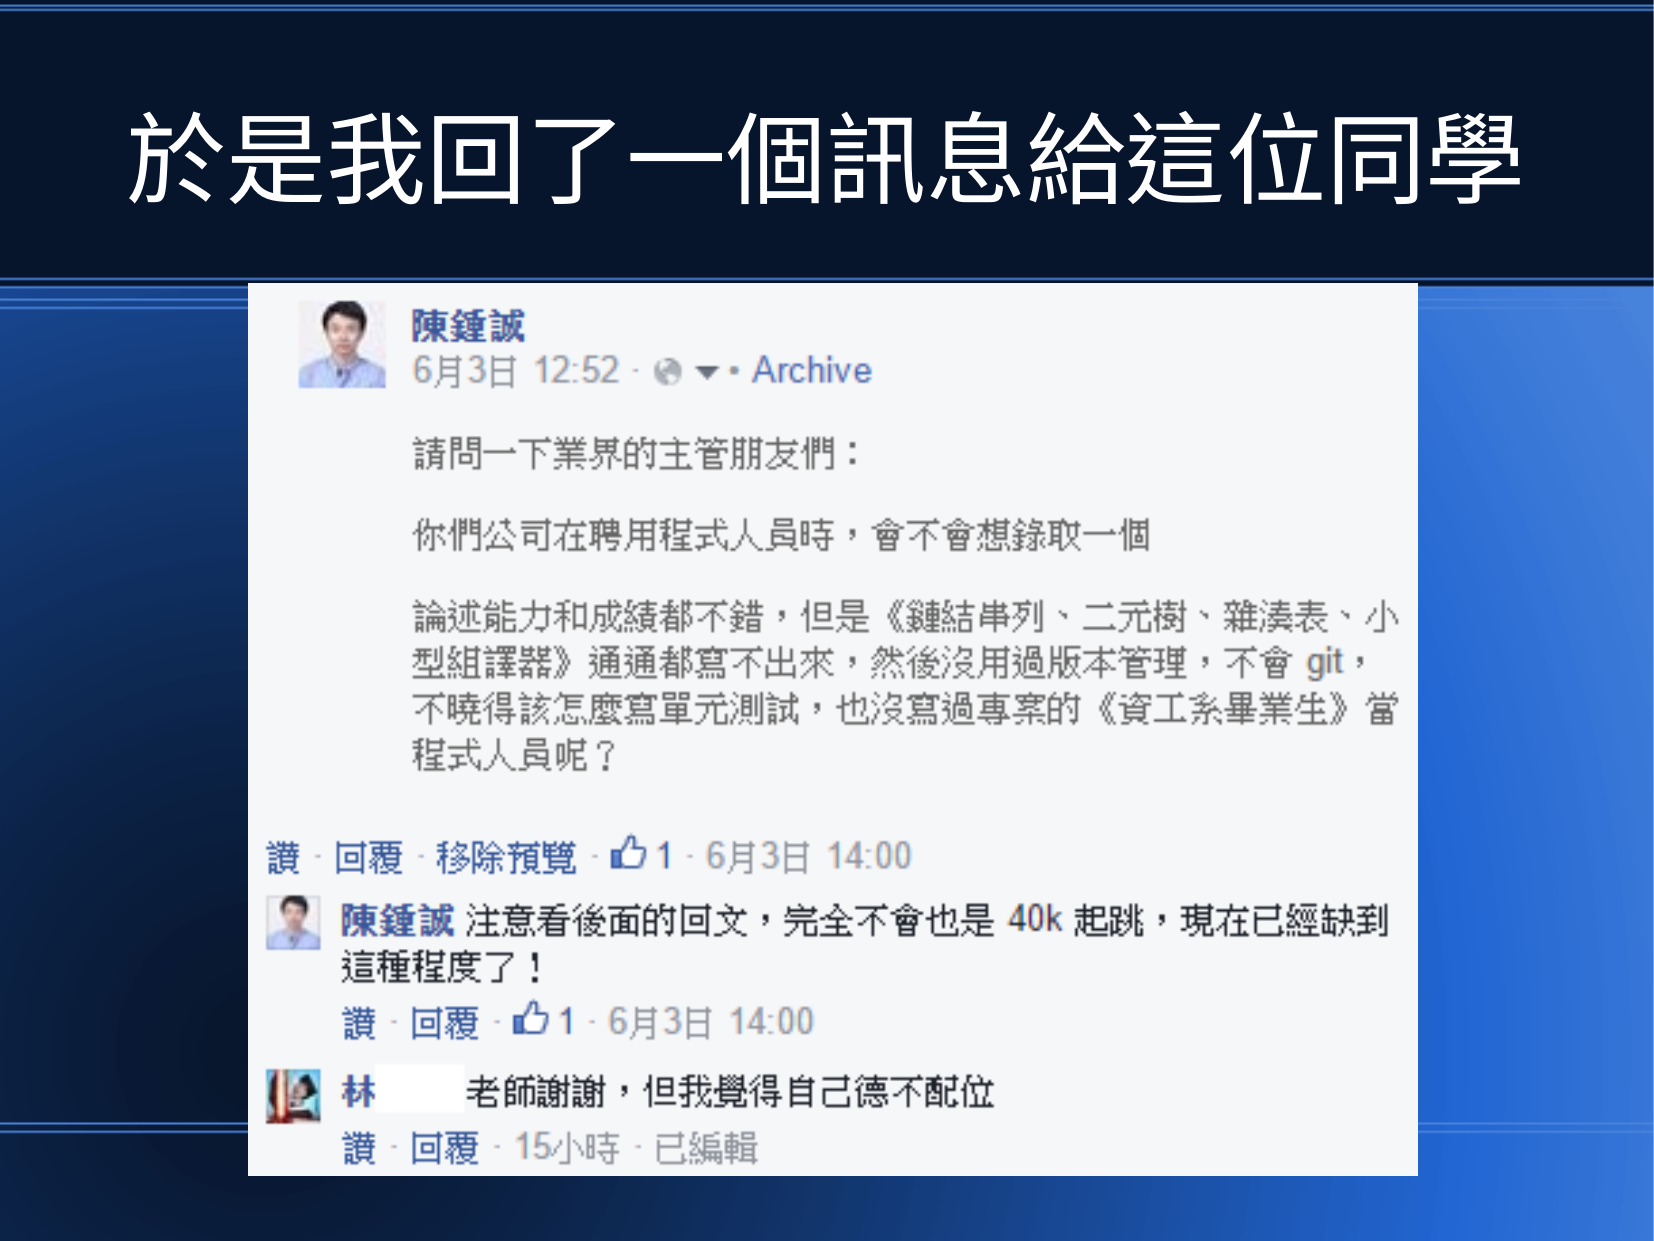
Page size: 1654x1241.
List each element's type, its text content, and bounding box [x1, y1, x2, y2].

title 於是我回了一個訊息給這位同學 [82, 49, 1571, 257]
picture [0, 0, 1654, 1241]
